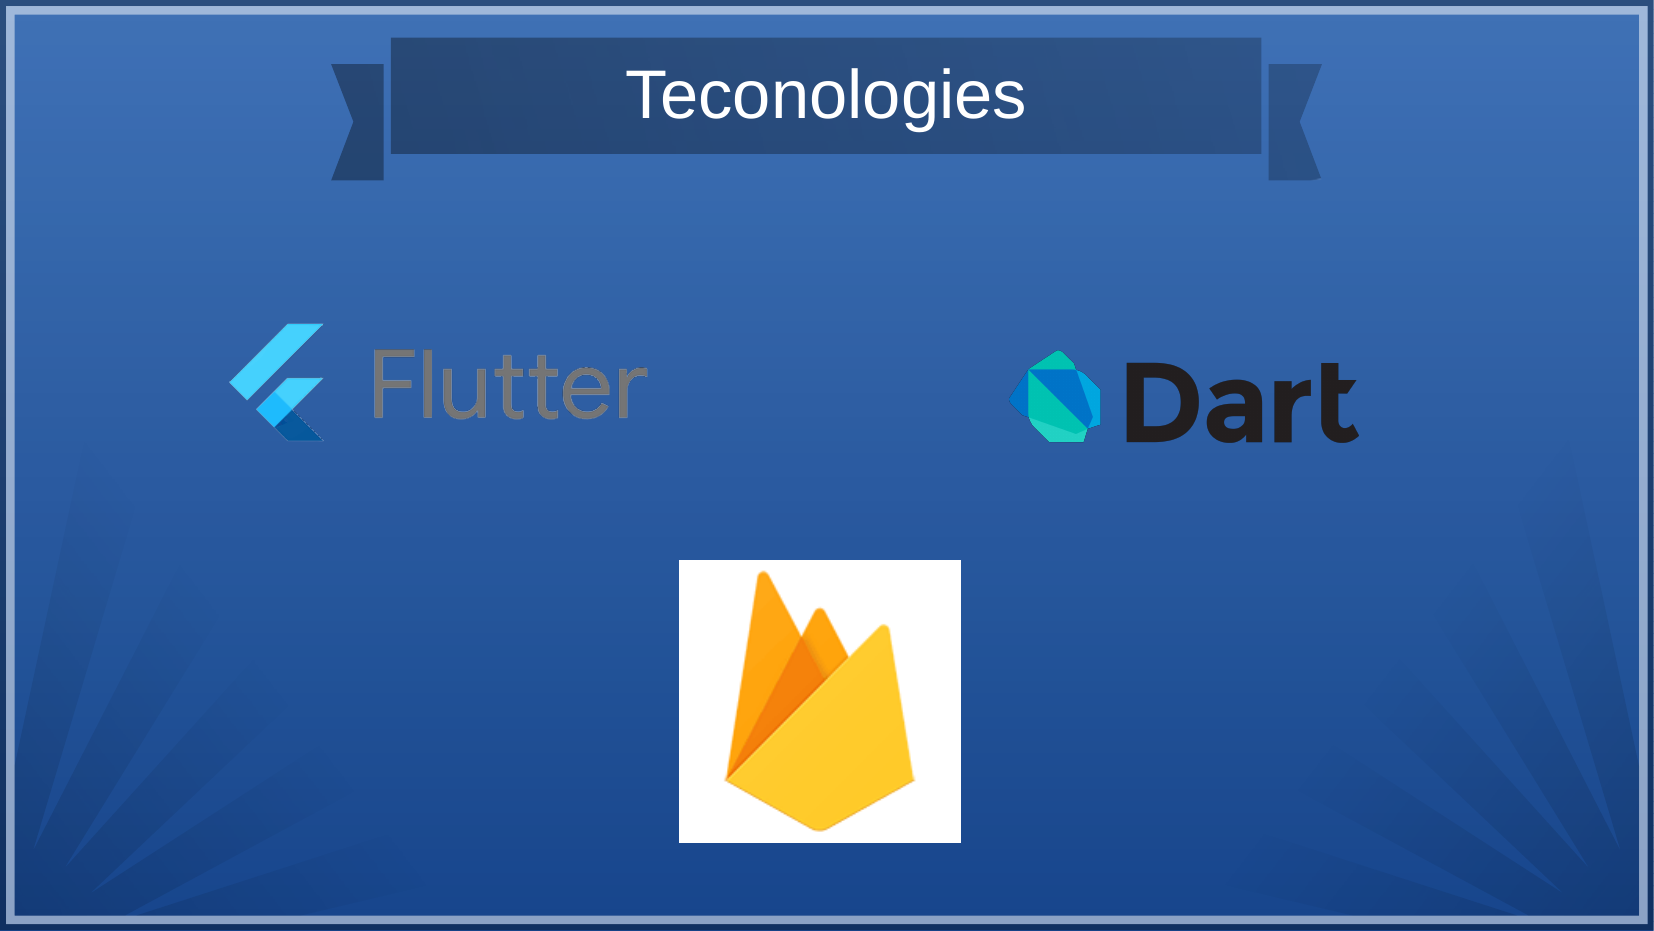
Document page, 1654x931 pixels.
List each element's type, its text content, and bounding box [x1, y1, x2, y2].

picture [679, 560, 961, 843]
picture [227, 322, 650, 443]
title Teconologies [389, 35, 1264, 154]
picture [1009, 350, 1359, 443]
